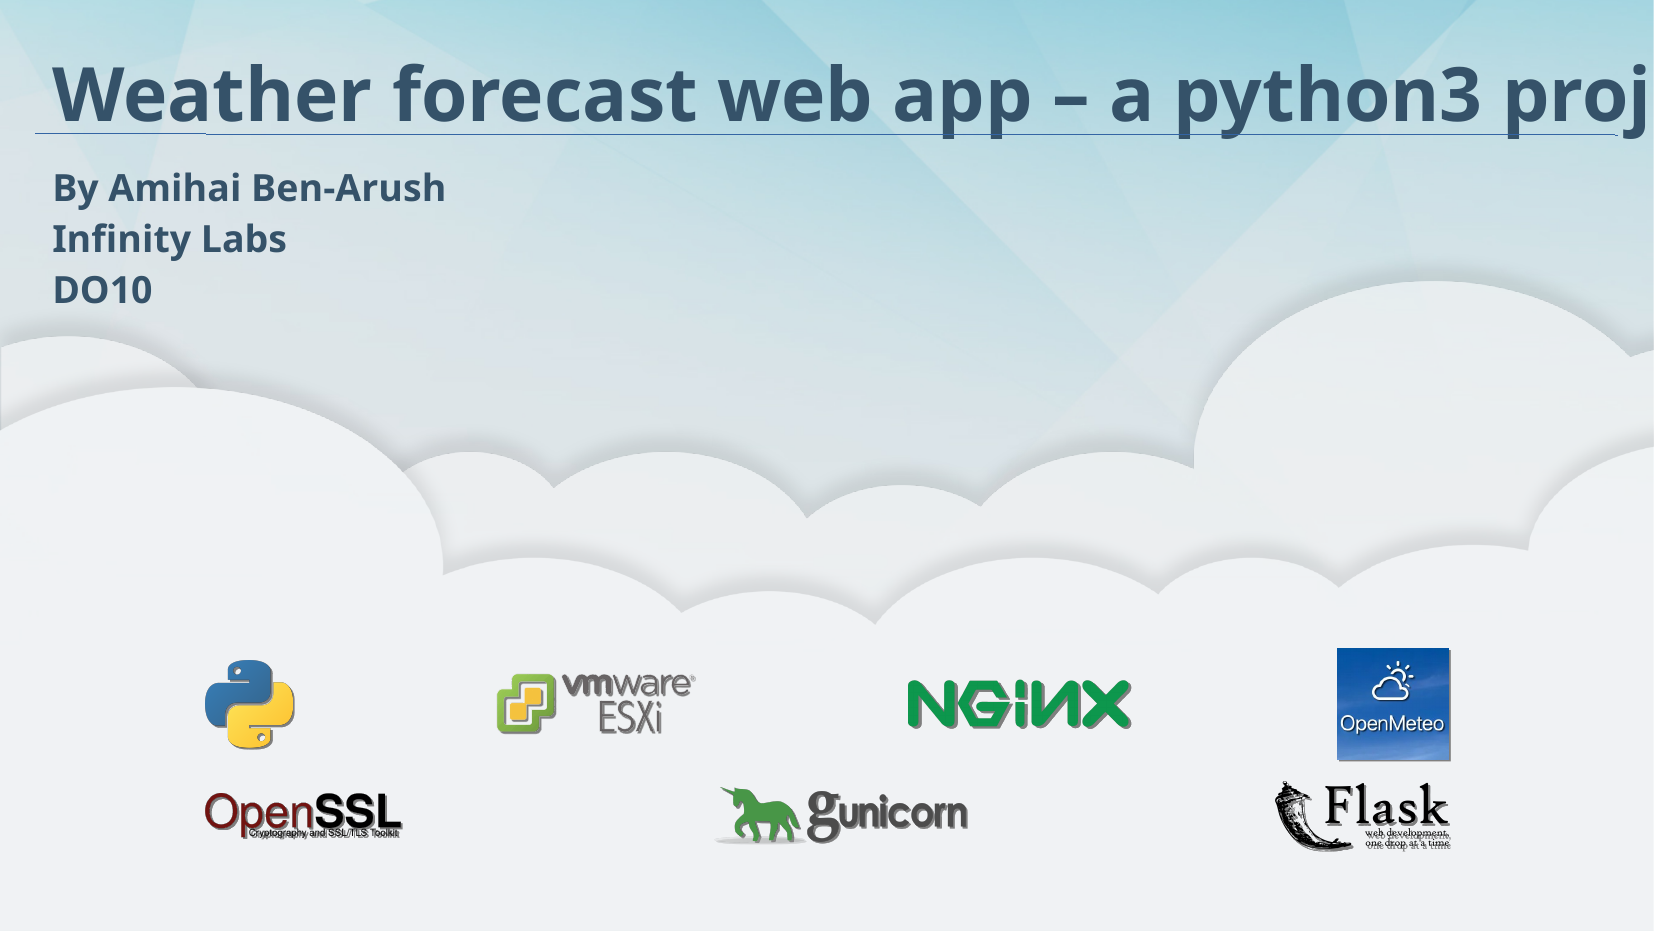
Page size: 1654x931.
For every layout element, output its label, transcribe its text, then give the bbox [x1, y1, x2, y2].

picture [0, 0, 1654, 931]
text_box Weather forecast web app – a python3 project [37, 33, 1467, 134]
text_box By Amihai Ben-Arush Infinity Labs DO10 [37, 153, 384, 298]
